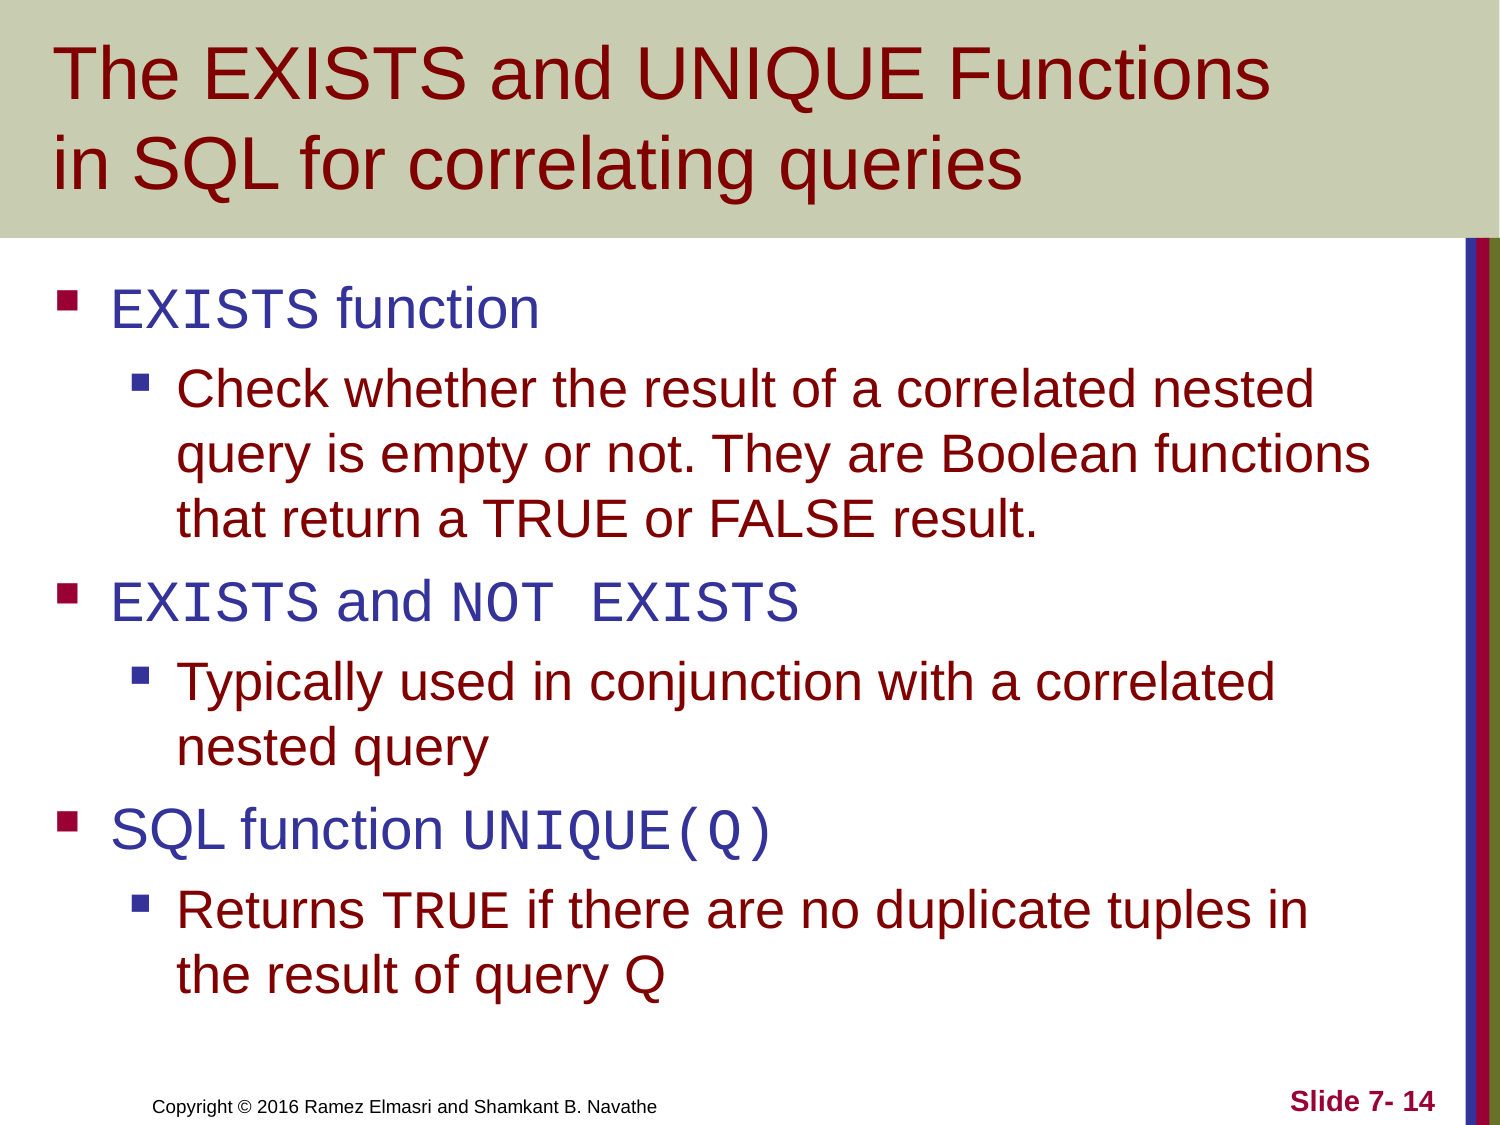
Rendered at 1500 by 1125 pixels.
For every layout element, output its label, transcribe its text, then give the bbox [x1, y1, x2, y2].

text_box Slide 7- 14 [1137, 1050, 1450, 1125]
title The EXISTS and UNIQUE Functions in SQL for correlating queries [37, 49, 1317, 213]
list EXISTS function Check whether the result of a correlated nested query is empty or not. They are Boolean functions that return a TRUE or FALSE result. EXISTS and NOT EXISTS Typically used in conjunction with a correlated nested query SQL function UNIQUE(Q) Returns TRUE if there are no duplicate tuples in the result of query Q [39, 262, 1400, 1013]
